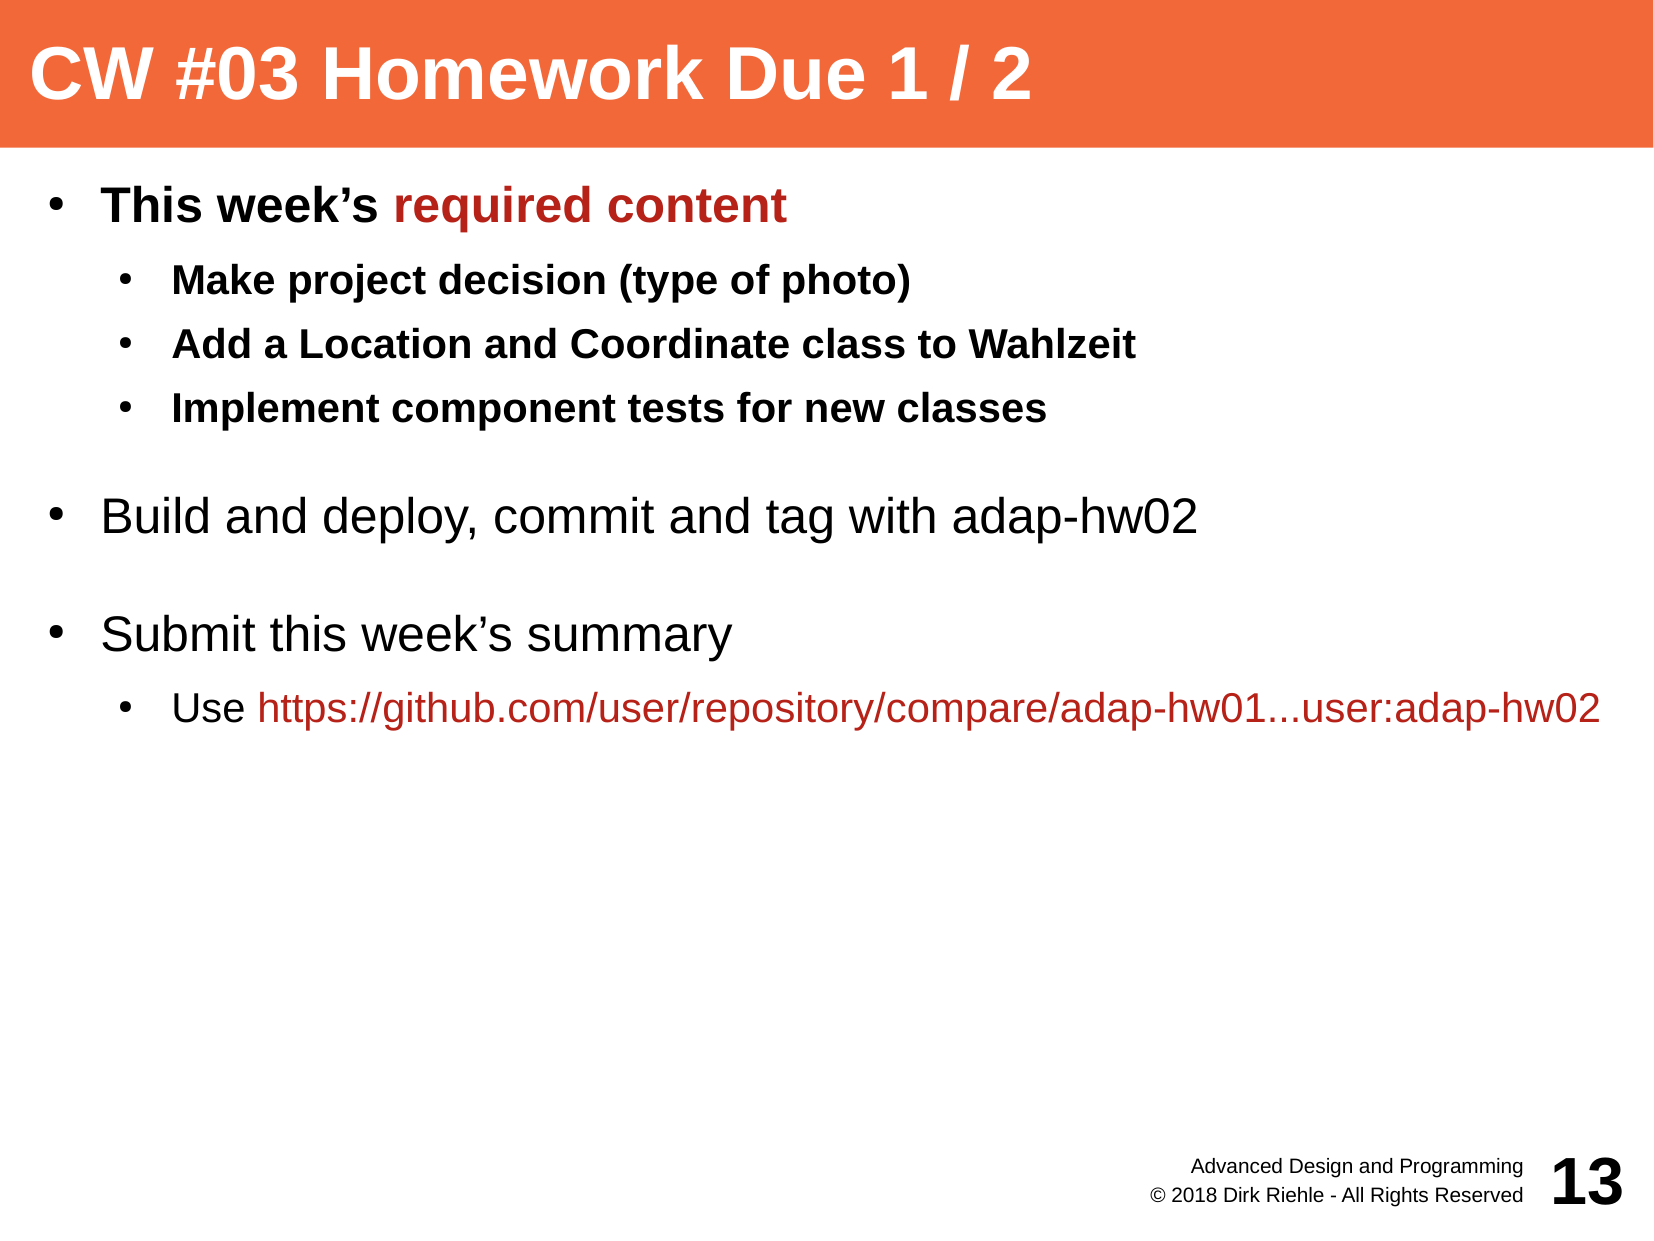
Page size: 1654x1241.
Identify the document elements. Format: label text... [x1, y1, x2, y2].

title CW #03 Homework Due 1 / 2 [0, 0, 1654, 148]
list This week’s required content Make project decision (type of photo) Add a Location and Coordinate class to Wahlzeit Implement component tests for new classes Build and deploy, commit and tag with adap-hw02 Submit this week’s summary Use https://github.com/user/repository/compare/adap-hw01...user:adap-hw02 [29, 177, 1625, 1211]
